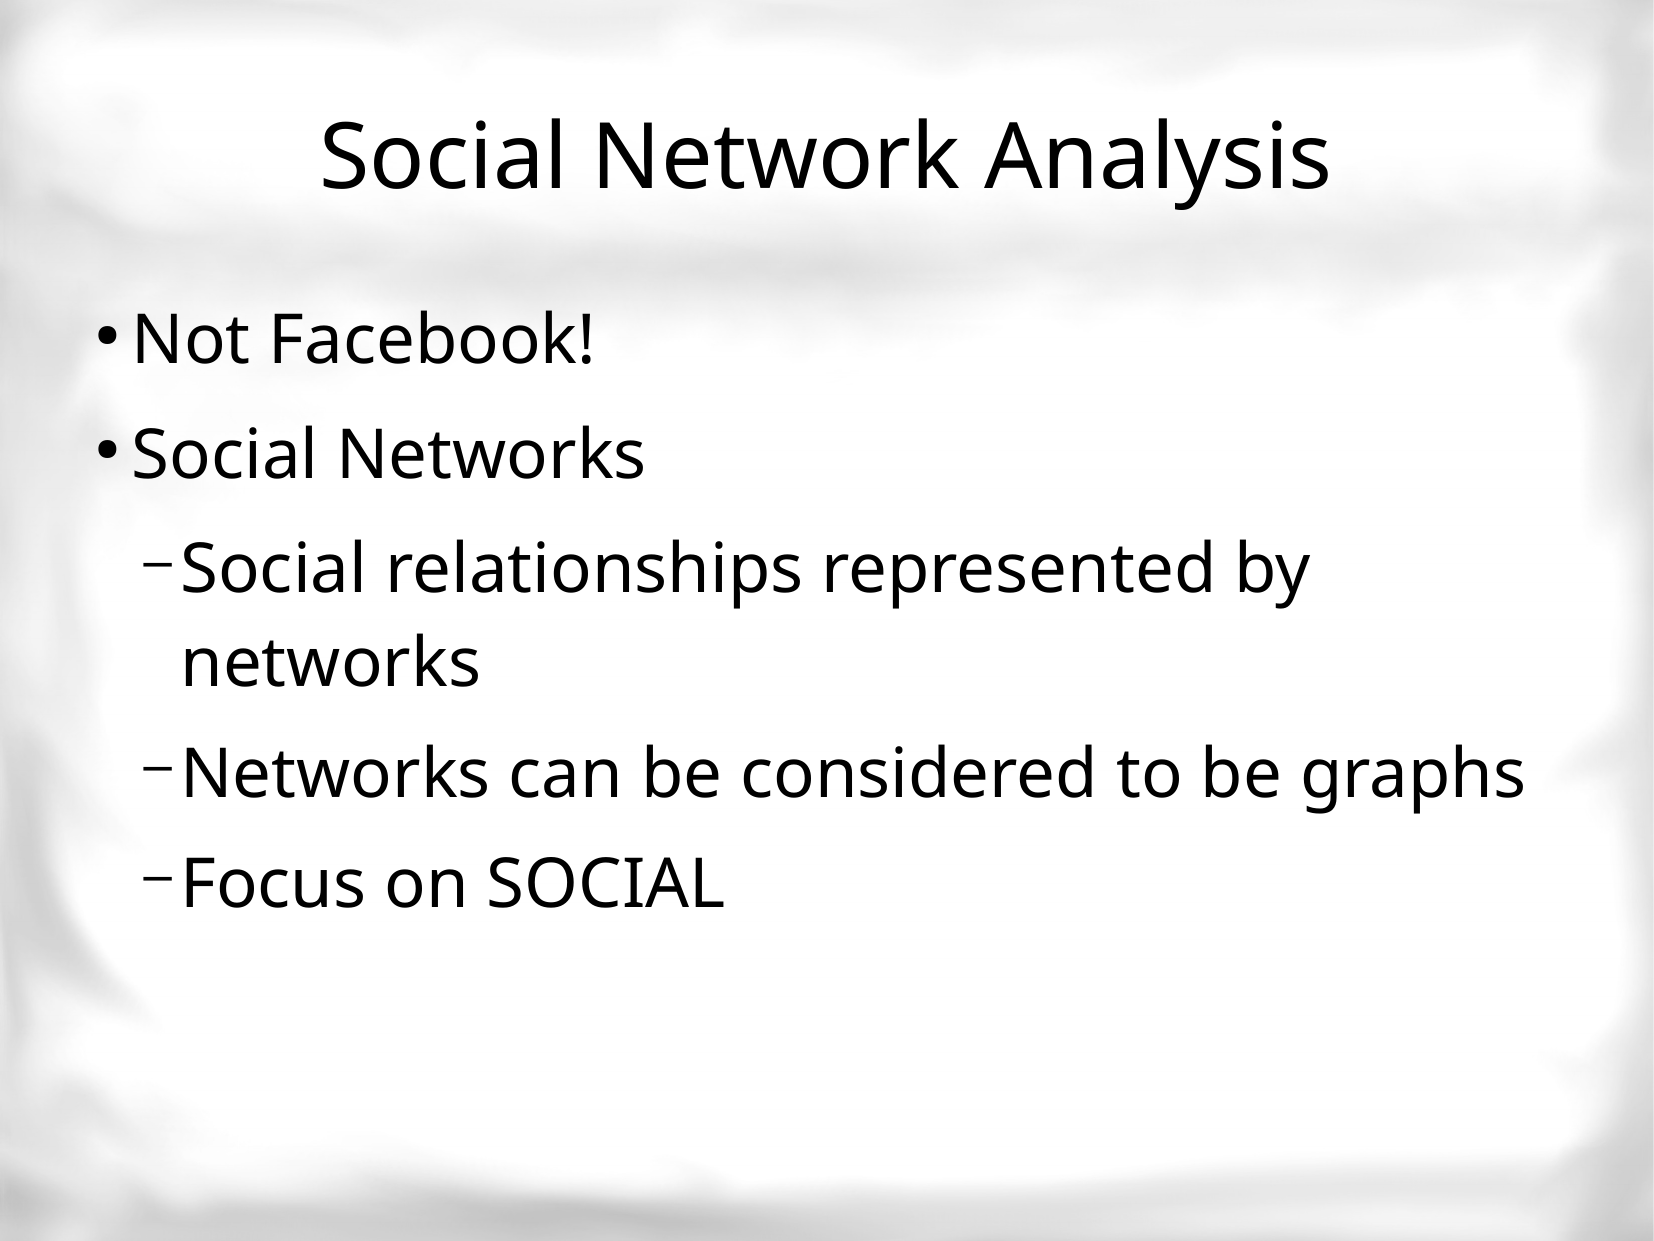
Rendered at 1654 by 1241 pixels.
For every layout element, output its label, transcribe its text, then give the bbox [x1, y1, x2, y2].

title Social Network Analysis [82, 49, 1571, 257]
list Not Facebook! Social Networks Social relationships represented by networks Networks can be considered to be graphs Focus on SOCIAL [82, 290, 1538, 1010]
picture [0, 0, 1654, 1241]
